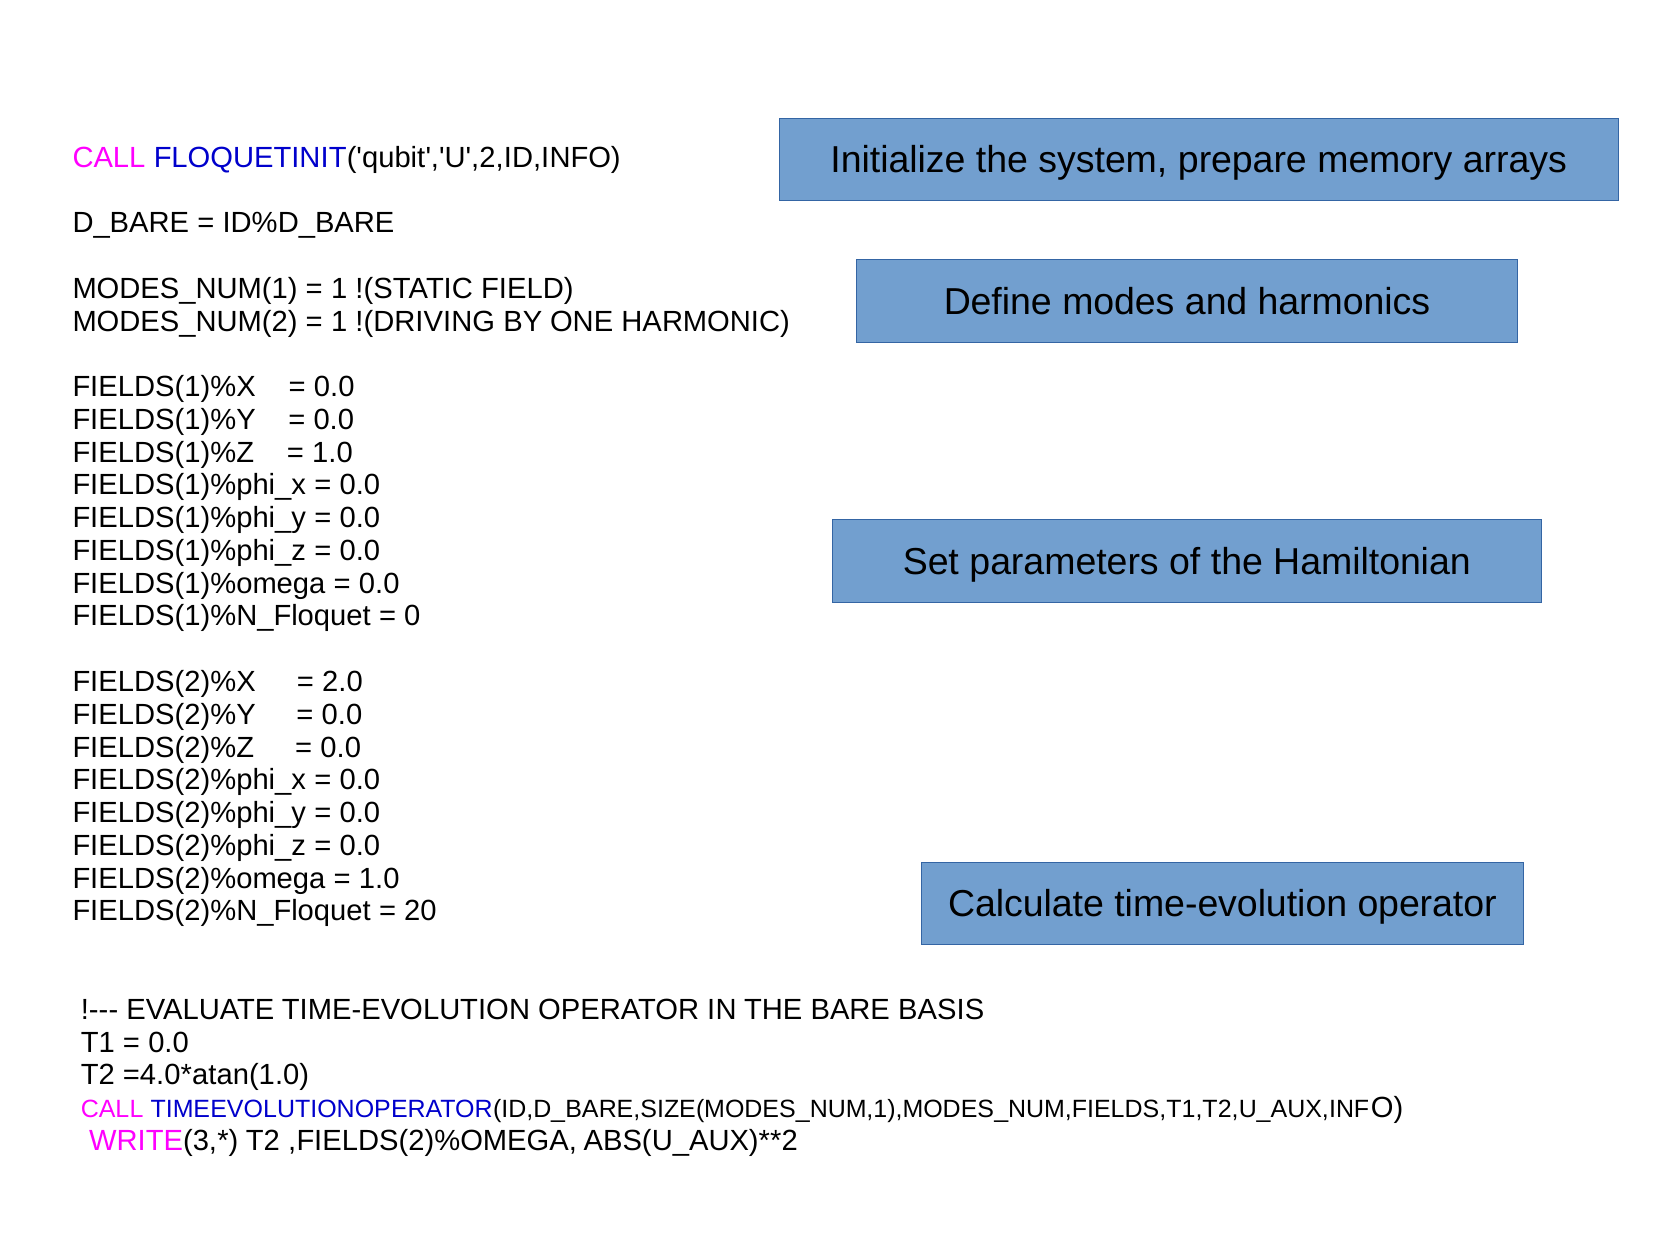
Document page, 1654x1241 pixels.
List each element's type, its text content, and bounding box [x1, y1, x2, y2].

text_box Initialize the system, prepare memory arrays [779, 118, 1619, 201]
text_box CALL FLOQUETINIT('qubit','U',2,ID,INFO) D_BARE = ID%D_BARE MODES_NUM(1) = 1 !(STATIC FIELD) MODES_NUM(2) = 1 !(DRIVING BY ONE HARMONIC) FIELDS(1)%X = 0.0 FIELDS(1)%Y = 0.0 FIELDS(1)%Z = 1.0 FIELDS(1)%phi_x = 0.0 FIELDS(1)%phi_y = 0.0 FIELDS(1)%phi_z = 0.0 FIELDS(1)%omega = 0.0 FIELDS(1)%N_Floquet = 0 FIELDS(2)%X = 2.0 FIELDS(2)%Y = 0.0 FIELDS(2)%Z = 0.0 FIELDS(2)%phi_x = 0.0 FIELDS(2)%phi_y = 0.0 FIELDS(2)%phi_z = 0.0 FIELDS(2)%omega = 1.0 FIELDS(2)%N_Floquet = 20 !--- EVALUATE TIME-EVOLUTION OPERATOR IN THE BARE BASIS T1 = 0.0 T2 =4.0*atan(1.0) CALL TIMEEVOLUTIONOPERATOR(ID,D_BARE,SIZE(MODES_NUM,1),MODES_NUM,FIELDS,T1,T2,U_AUX,INFO) WRITE(3,*) T2 ,FIELDS(2)%OMEGA, ABS(U_AUX)**2 [41, 100, 1518, 1165]
text_box Define modes and harmonics [856, 259, 1518, 343]
text_box Set parameters of the Hamiltonian [832, 519, 1542, 603]
text_box Calculate time-evolution operator [921, 862, 1524, 945]
